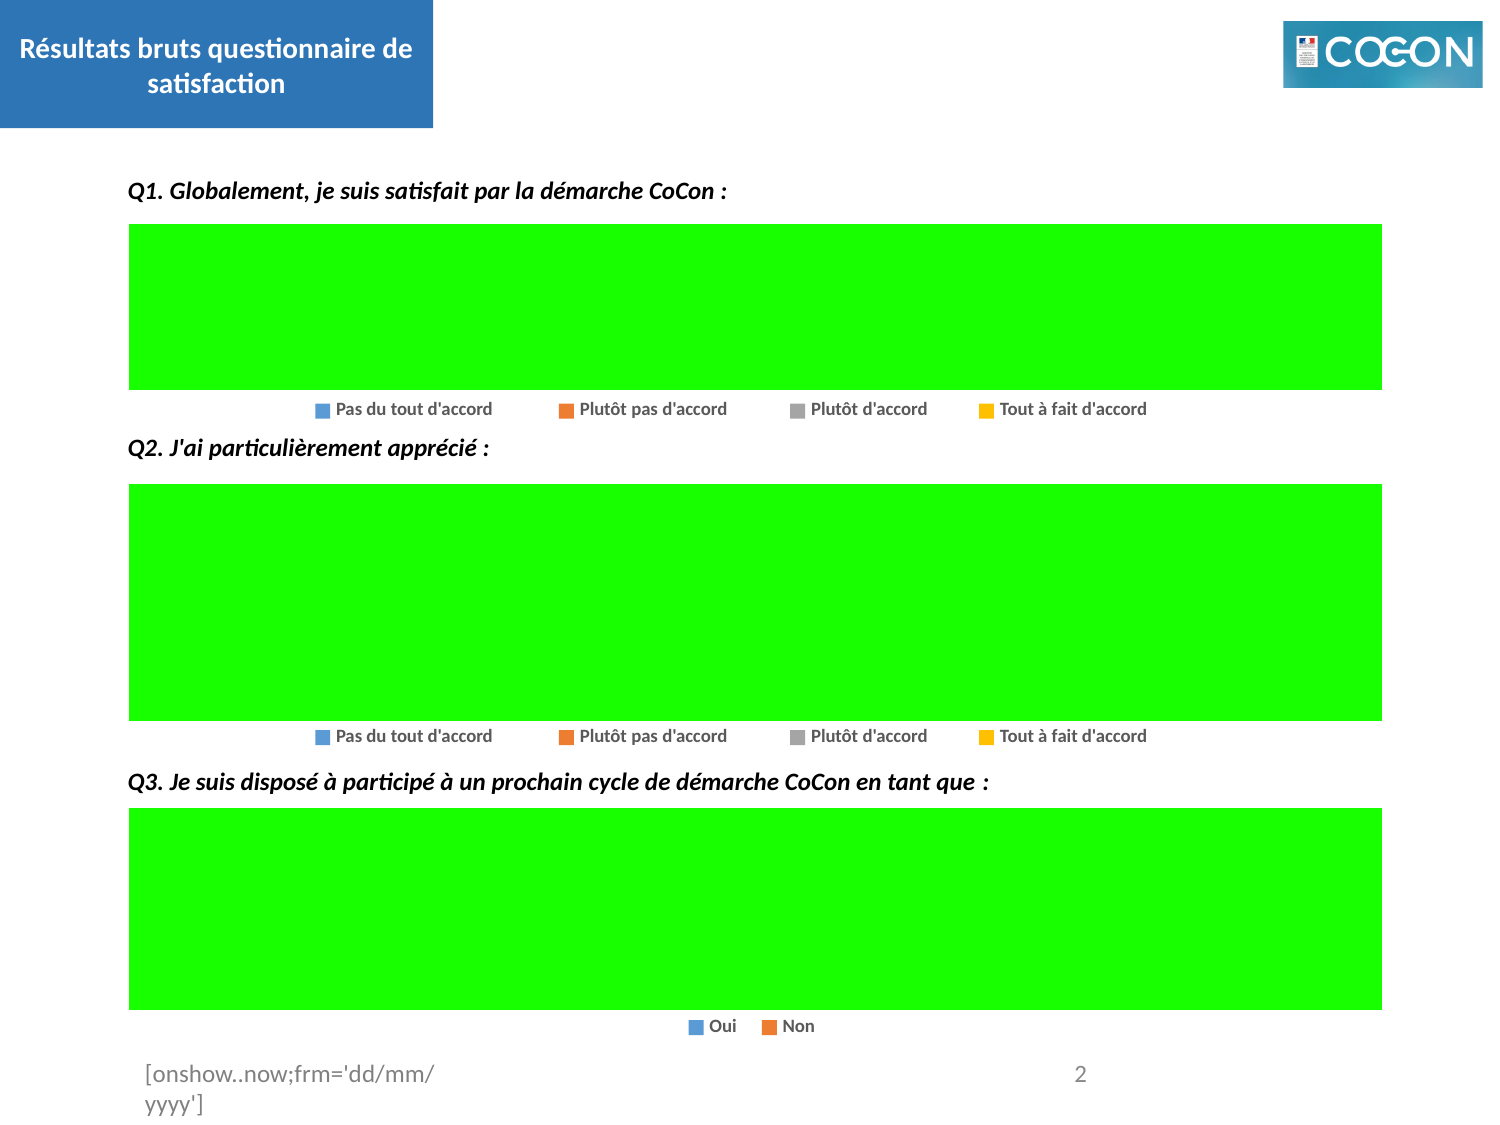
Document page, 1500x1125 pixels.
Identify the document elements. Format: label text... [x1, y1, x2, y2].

text_box Q2. J'ai particulièrement apprécié : [112, 427, 1407, 507]
text_box [688, 1020, 704, 1036]
text_box [558, 403, 574, 419]
text_box [979, 403, 994, 419]
text_box Non [782, 1018, 826, 1049]
text_box [558, 730, 574, 746]
text_box <numéro> [1059, 1042, 1397, 1103]
text_box Tout à fait d'accord [999, 401, 1196, 427]
text_box Plutôt pas d'accord [579, 728, 775, 757]
picture [129, 507, 1382, 721]
text_box Q3. Je suis disposé à participé à un prochain cycle de démarche CoCon en tant que : [112, 757, 1407, 837]
text_box Plutôt d'accord [810, 401, 966, 427]
text_box Plutôt d'accord [810, 728, 966, 757]
text_box Tout à fait d'accord [999, 728, 1196, 757]
text_box Résultats bruts questionnaire de satisfaction [0, 0, 434, 129]
text_box [315, 403, 331, 419]
text_box [790, 403, 806, 419]
text_box Oui [709, 1018, 746, 1049]
text_box [979, 730, 994, 746]
picture [129, 246, 1382, 390]
text_box [790, 730, 806, 746]
text_box [315, 730, 331, 746]
text_box Pas du tout d'accord [336, 401, 545, 427]
list Q1. Globalement, je suis satisfait par la démarche CoCon : [112, 166, 1407, 246]
text_box Pas du tout d'accord [336, 728, 545, 757]
picture [129, 837, 1382, 1010]
text_box [onshow..now;frm='dd/mm/yyyy'] [129, 1050, 468, 1111]
text_box [761, 1020, 777, 1036]
picture [1283, 21, 1483, 88]
text_box Plutôt pas d'accord [579, 401, 775, 427]
